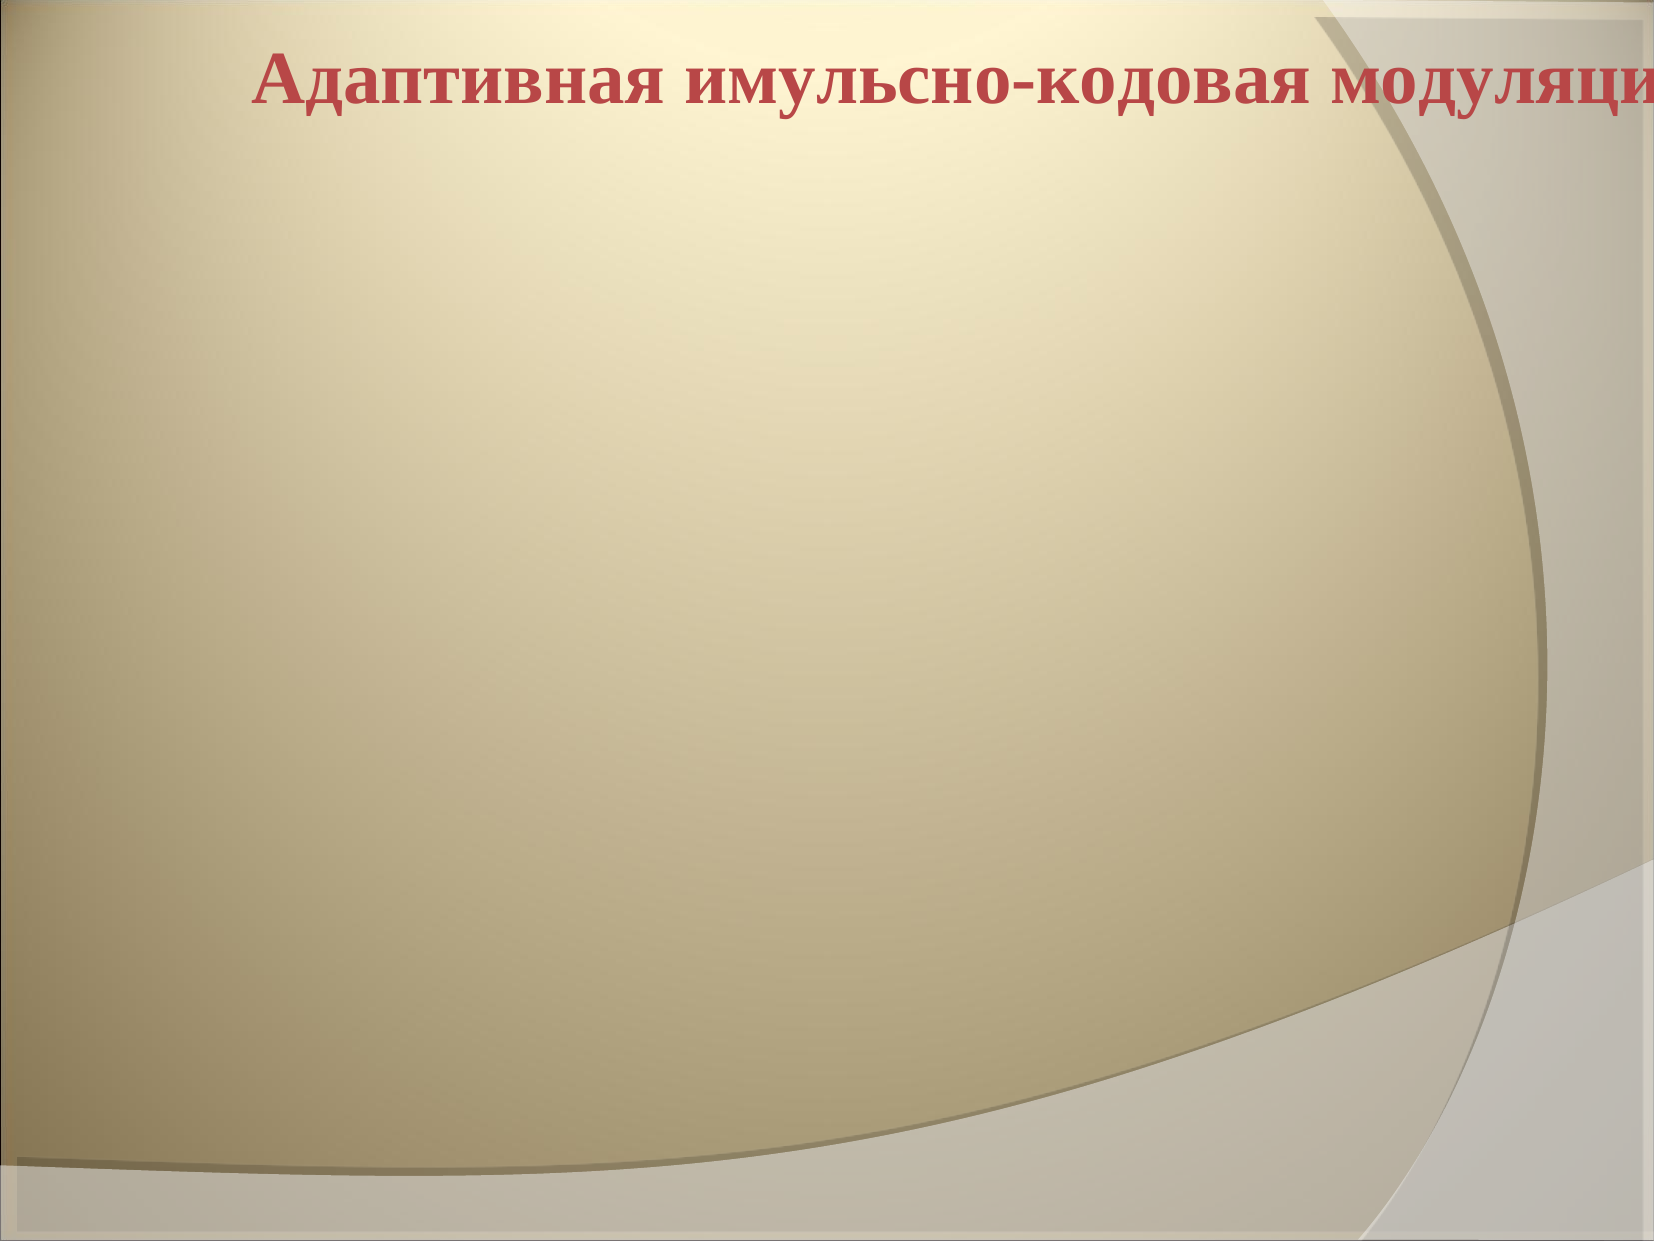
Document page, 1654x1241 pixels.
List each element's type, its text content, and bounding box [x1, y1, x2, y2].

text_box Адаптивная имульсно-кодовая модуляция [236, 29, 1418, 119]
picture [0, 0, 1547, 1175]
